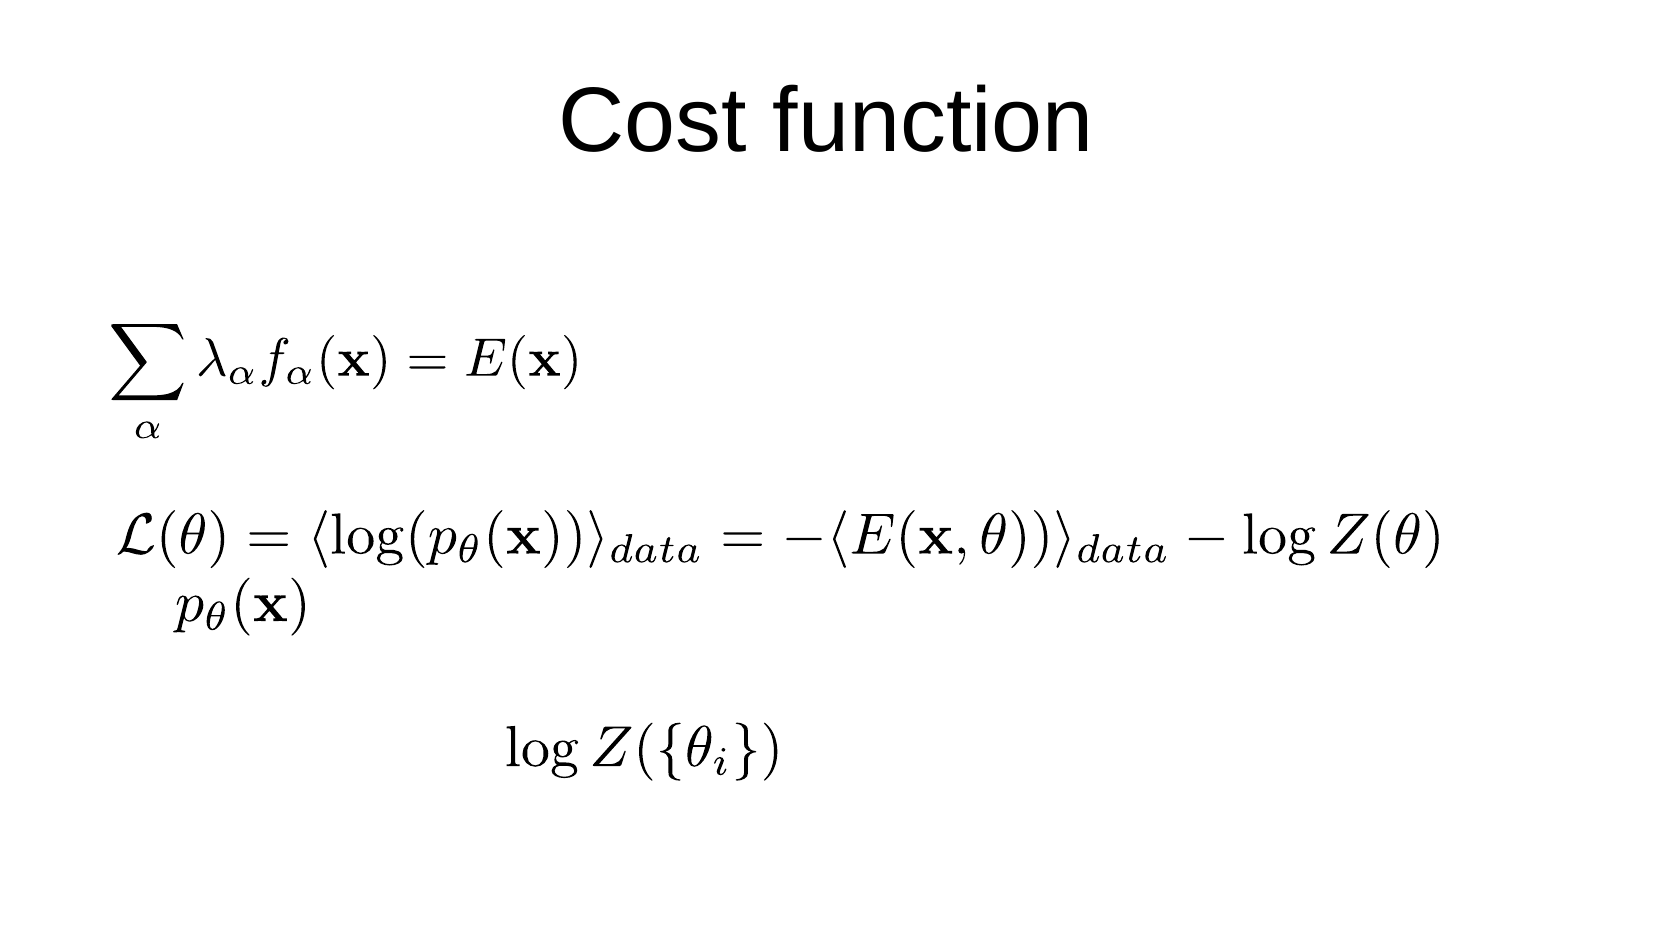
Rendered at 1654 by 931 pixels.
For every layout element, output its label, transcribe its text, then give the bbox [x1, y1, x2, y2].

title Cost function [82, 37, 1571, 193]
picture [502, 720, 780, 783]
picture [106, 322, 579, 441]
picture [170, 575, 308, 638]
picture [113, 507, 1441, 571]
